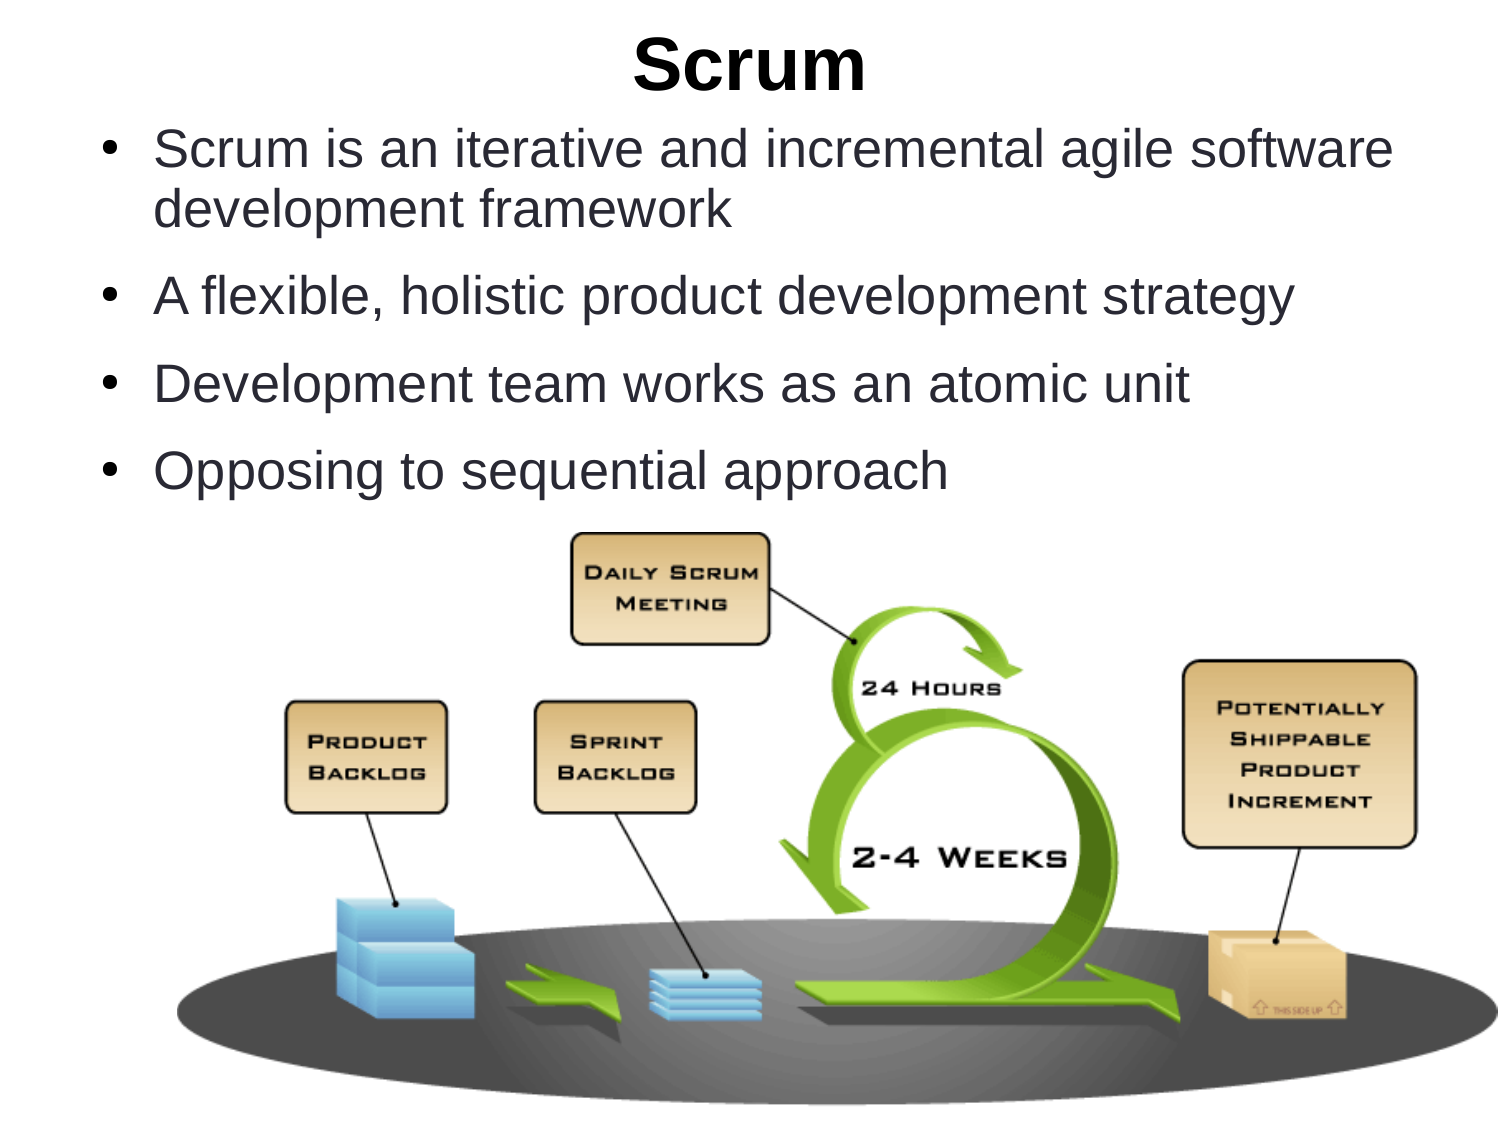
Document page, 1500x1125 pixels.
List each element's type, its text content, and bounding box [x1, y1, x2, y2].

title Scrum [75, 21, 1425, 107]
list Scrum is an iterative and incremental agile software development framework A flexible, holistic product development strategy Development team works as an atomic unit Opposing to sequential approach [82, 118, 1433, 792]
picture [177, 532, 1498, 1125]
